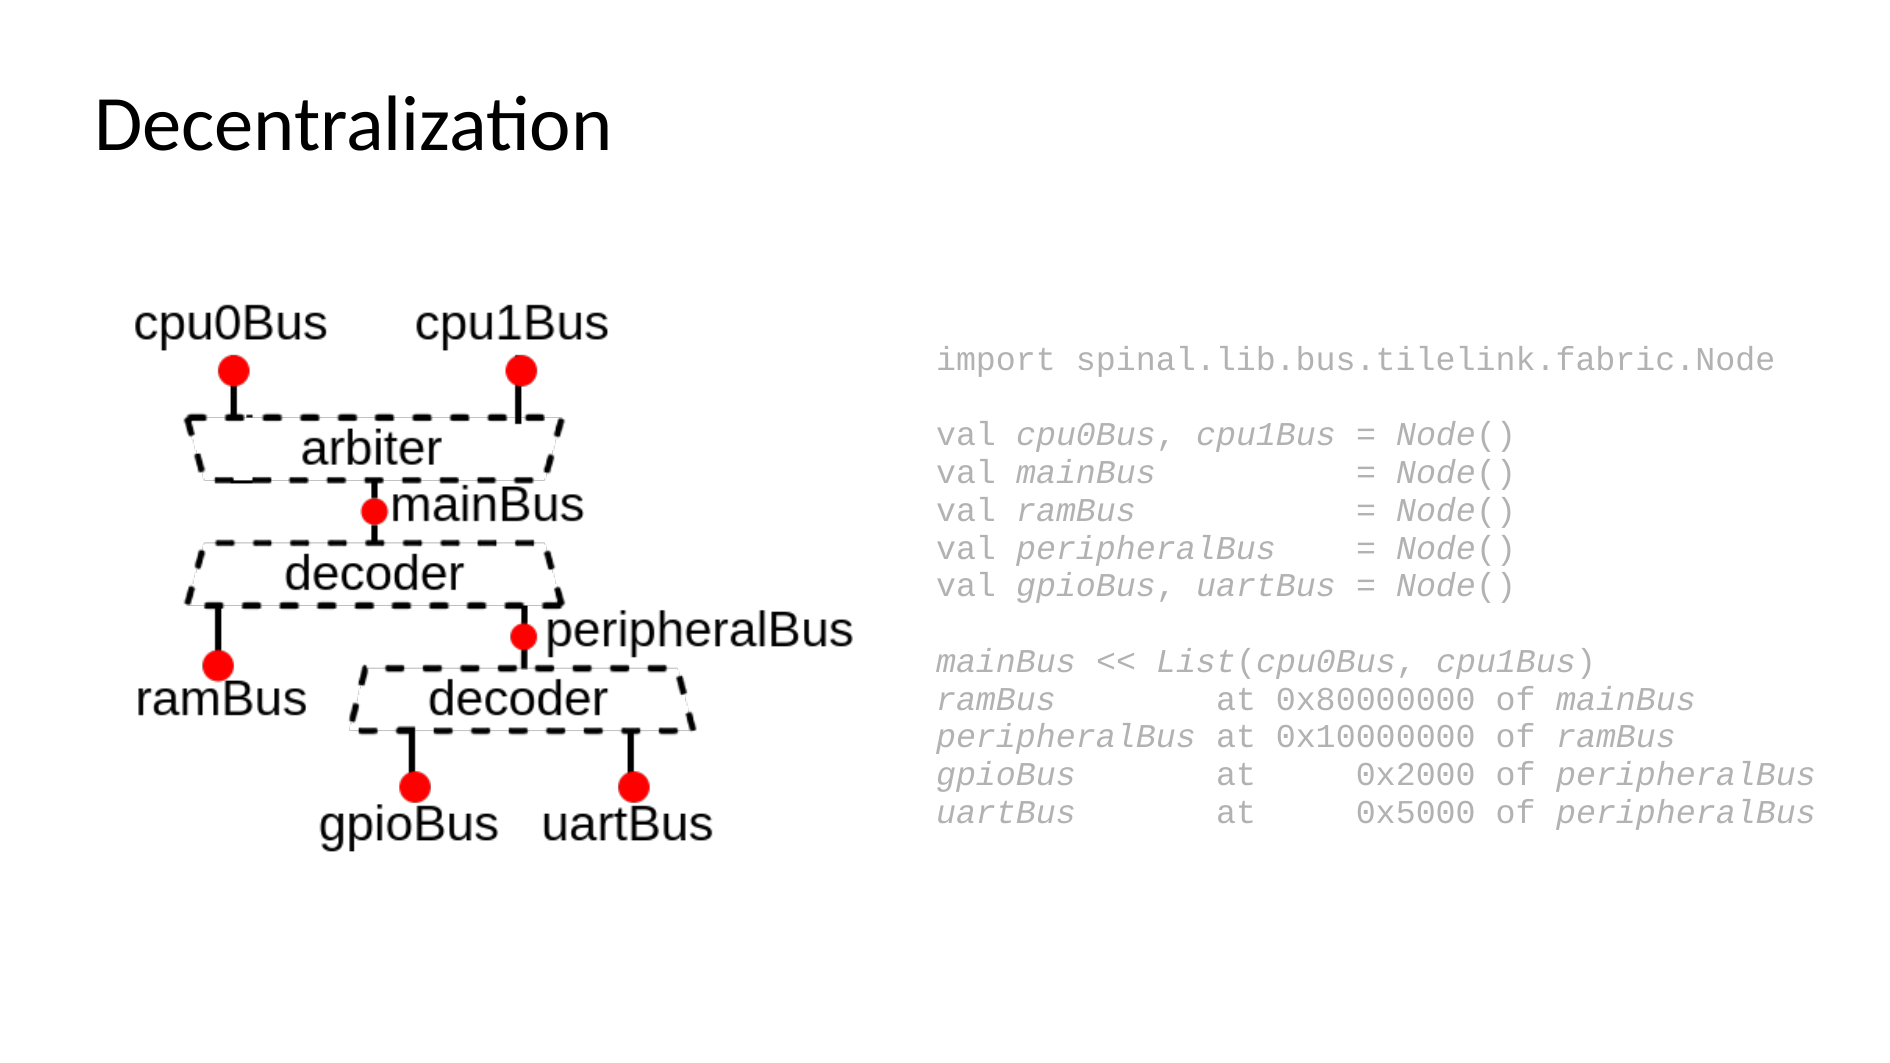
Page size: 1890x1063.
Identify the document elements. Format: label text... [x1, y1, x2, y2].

text_box import spinal.lib.bus.tilelink.fabric.Node val cpu0Bus, cpu1Bus = Node() val mainBus = Node() val ramBus = Node() val peripheralBus = Node() val gpioBus, uartBus = Node() mainBus << List(cpu0Bus, cpu1Bus) ramBus at 0x80000000 of mainBus peripheralBus at 0x10000000 of ramBus gpioBus at 0x2000 of peripheralBus uartBus at 0x5000 of peripheralBus [953, 335, 1890, 880]
title Decentralization [94, 42, 1796, 220]
picture [59, 227, 953, 922]
